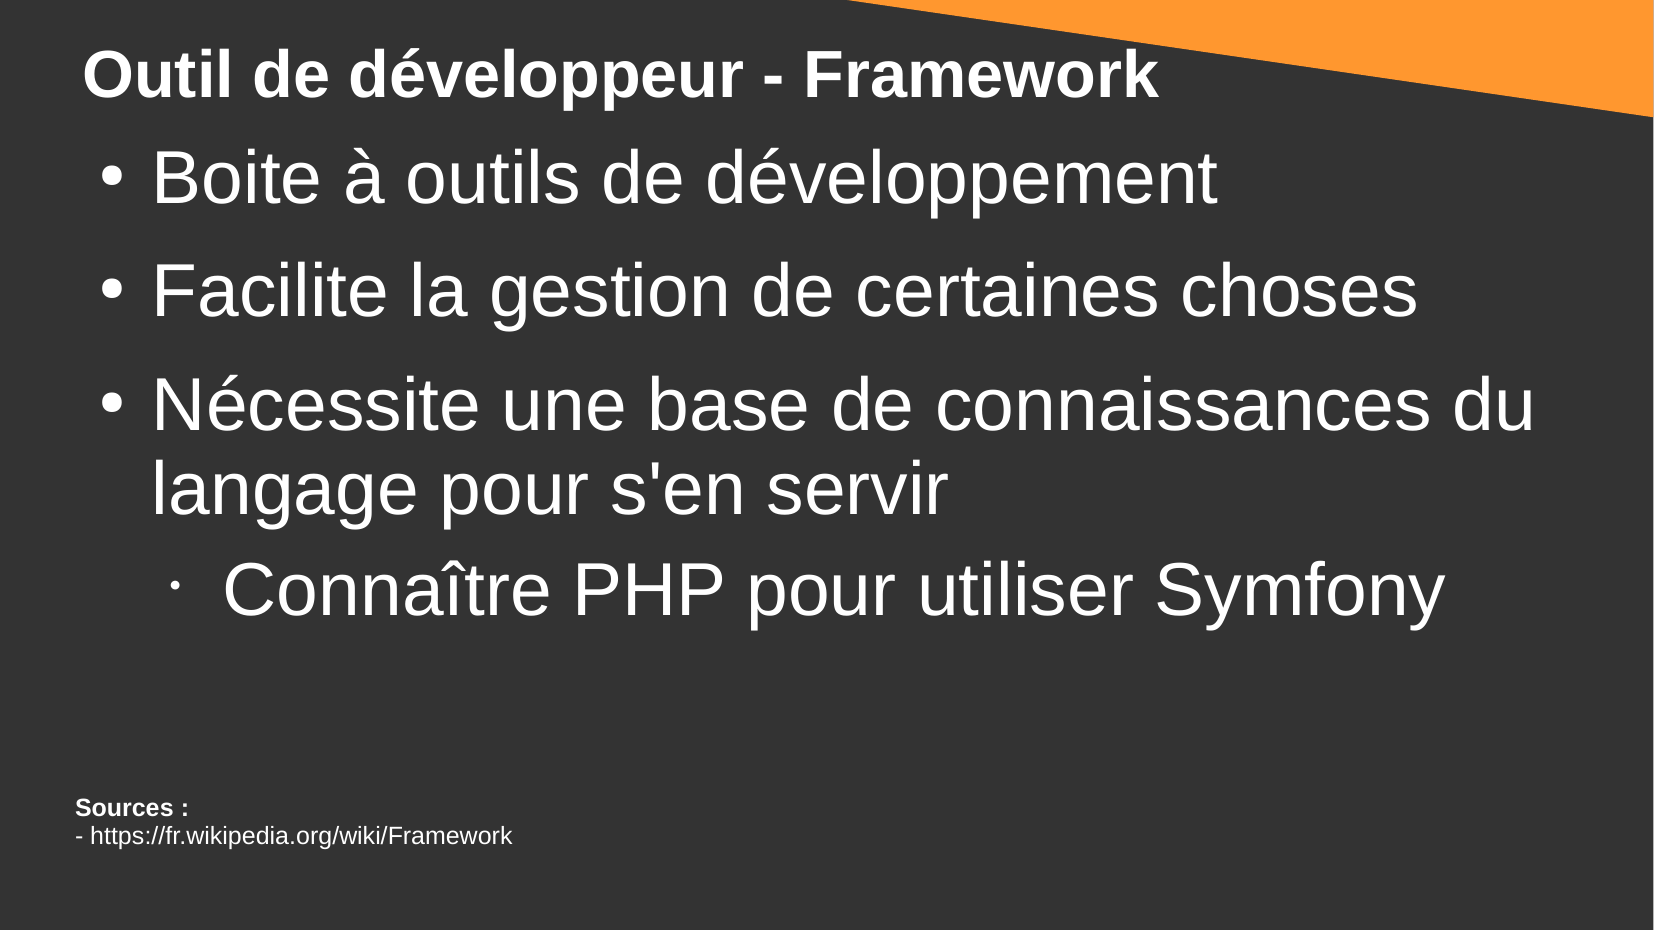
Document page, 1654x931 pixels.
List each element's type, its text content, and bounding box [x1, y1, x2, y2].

text_box [847, 0, 1654, 118]
list Boite à outils de développement Facilite la gestion de certaines choses Nécessite une base de connaissances du langage pour s'en servir Connaître PHP pour utiliser Symfony [80, 135, 1548, 756]
title Outil de développeur - Framework [82, 37, 1571, 114]
text_box Sources : - https://fr.wikipedia.org/wiki/Framework [60, 786, 1546, 913]
